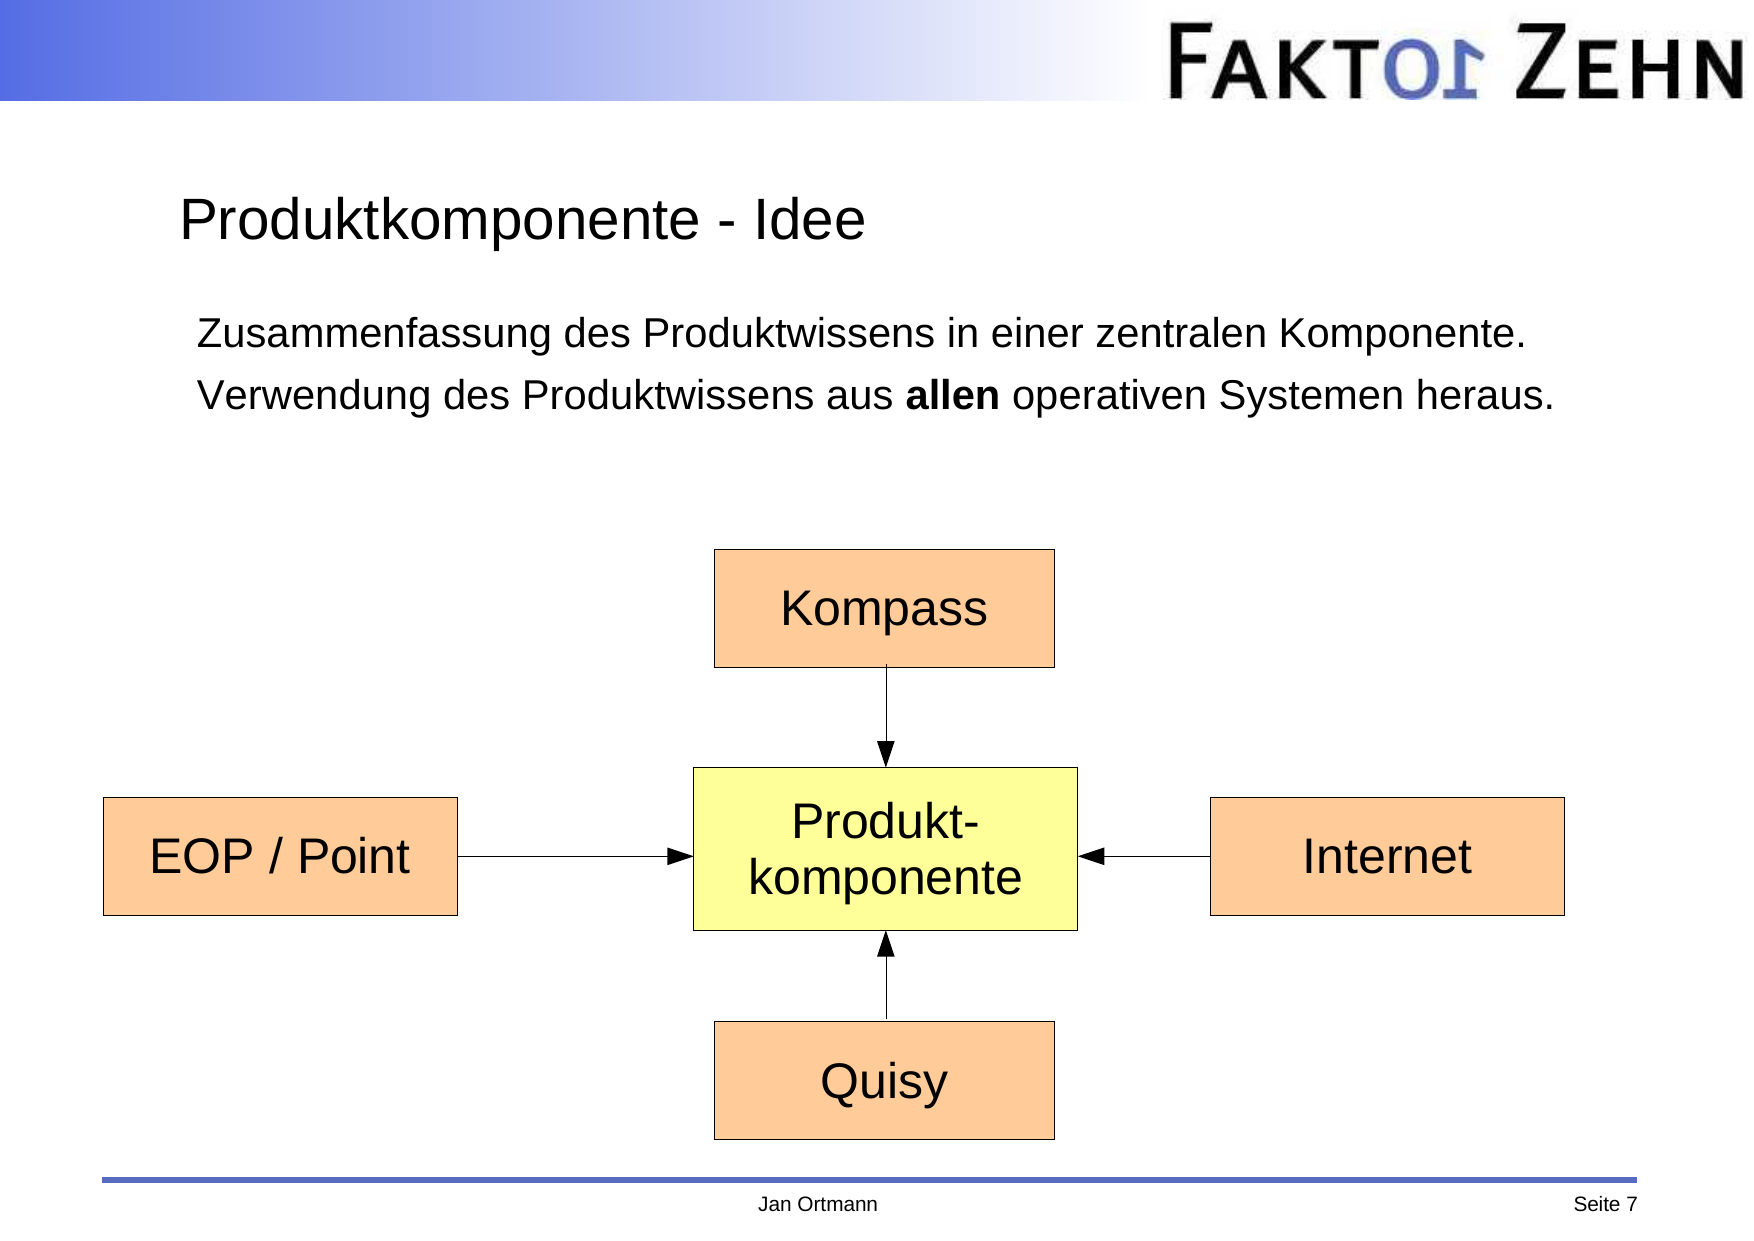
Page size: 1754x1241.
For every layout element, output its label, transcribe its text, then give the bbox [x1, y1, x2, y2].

list Zusammenfassung des Produktwissens in einer zentralen Komponente. Verwendung des Produktwissens aus allen operativen Systemen heraus. [179, 310, 1595, 1078]
title Produktkomponente - Idee [179, 142, 1576, 296]
text_box Quisy [714, 1021, 1055, 1140]
picture [1162, 7, 1752, 100]
text_box Produkt- komponente [693, 767, 1078, 931]
text_box EOP / Point [103, 797, 458, 916]
text_box Kompass [714, 549, 1055, 668]
text_box Internet [1210, 797, 1565, 916]
